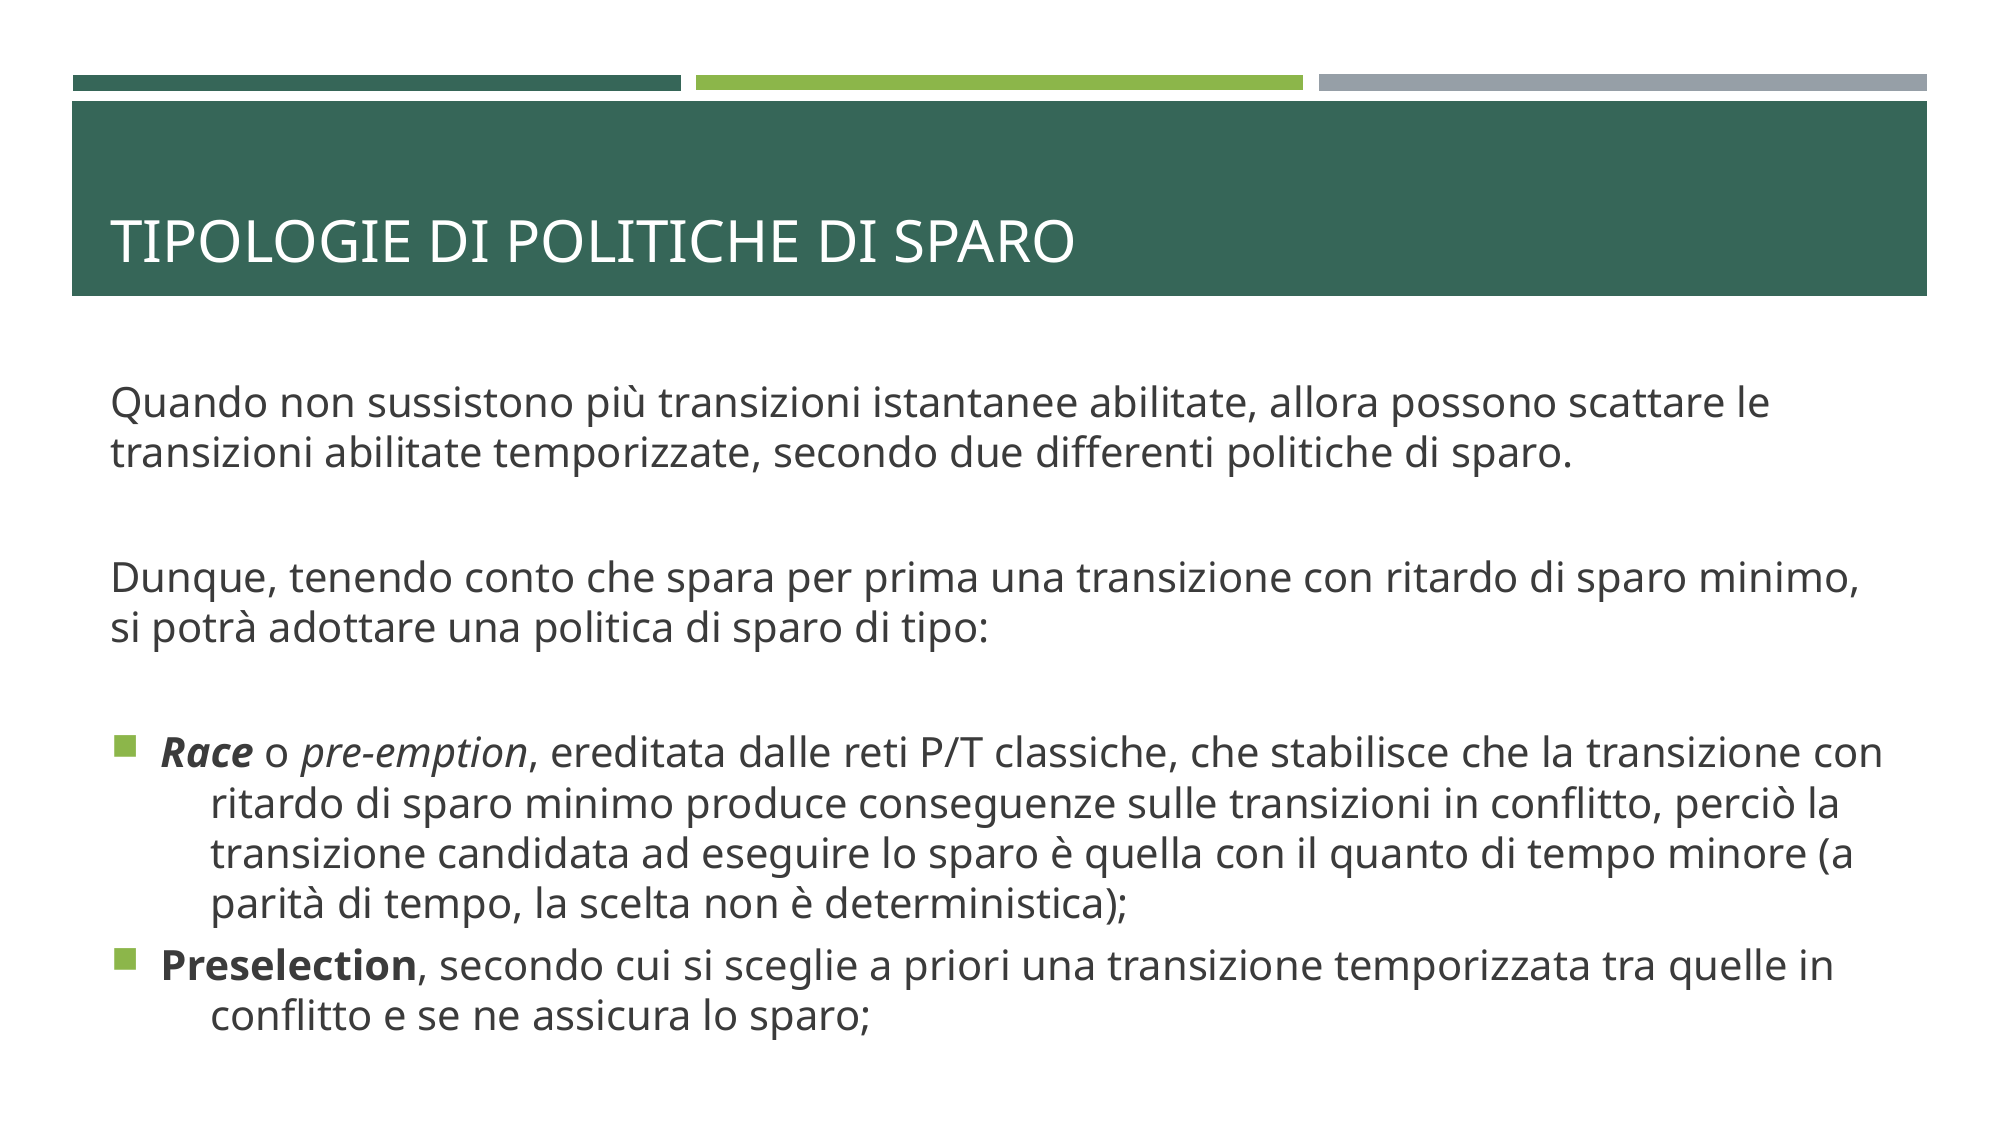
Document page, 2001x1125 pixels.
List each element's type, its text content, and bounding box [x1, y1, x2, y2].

list Quando non sussistono più transizioni istantanee abilitate, allora possono scattare le transizioni abilitate temporizzate, secondo due differenti politiche di sparo. Dunque, tenendo conto che spara per prima una transizione con ritardo di sparo minimo, si potrà adottare una politica di sparo di tipo: Race o pre-emption, ereditata dalle reti P/T classiche, che stabilisce che la transizione con ritardo di sparo minimo produce conseguenze sulle transizioni in conflitto, perciò la transizione candidata ad eseguire lo sparo è quella con il quanto di tempo minore (a parità di tempo, la scelta non è deterministica); Preselection, secondo cui si sceglie a priori una transizione temporizzata tra quelle in conflitto e se ne assicura lo sparo; [95, 328, 1905, 1087]
title Tipologie di Politiche di sparo [95, 115, 1905, 282]
